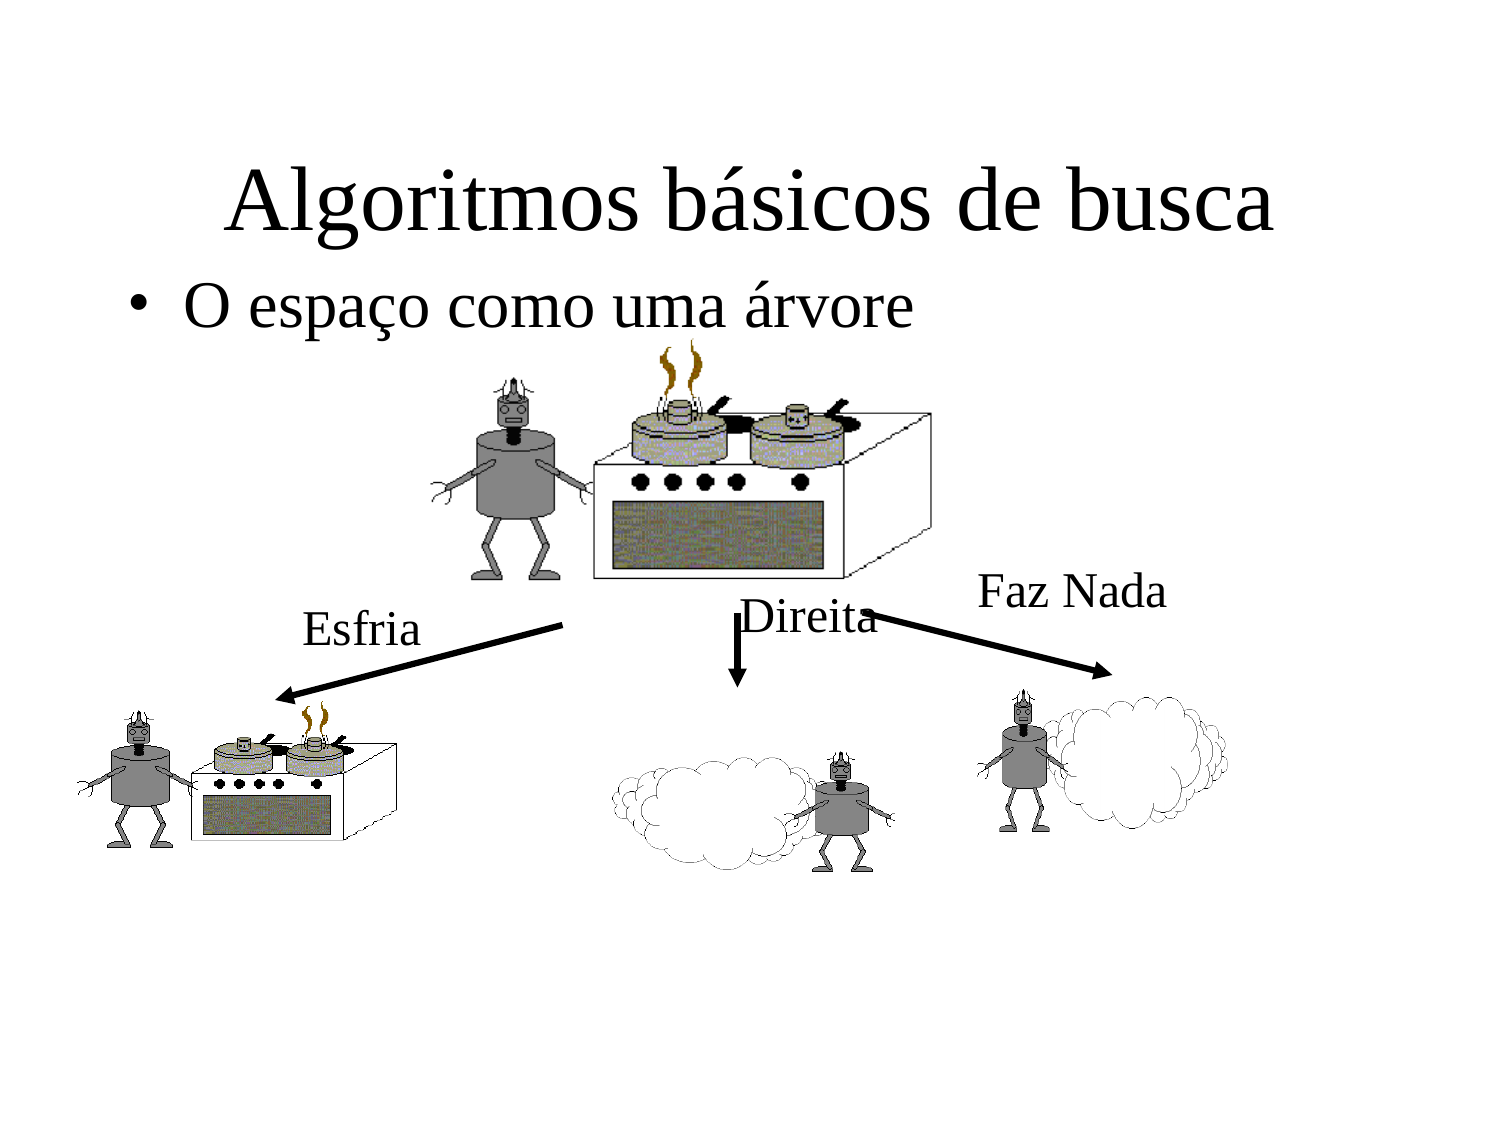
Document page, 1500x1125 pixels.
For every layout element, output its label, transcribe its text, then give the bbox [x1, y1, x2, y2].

picture [612, 749, 900, 888]
text_box Faz Nada [962, 549, 1183, 626]
text_box Esfria [287, 587, 438, 663]
picture [75, 699, 400, 850]
picture [975, 687, 1228, 850]
text_box Direita [724, 574, 894, 651]
list O espaço como uma árvore [112, 288, 1388, 351]
picture [428, 337, 938, 588]
title Algoritmos básicos de busca [112, 99, 1388, 288]
